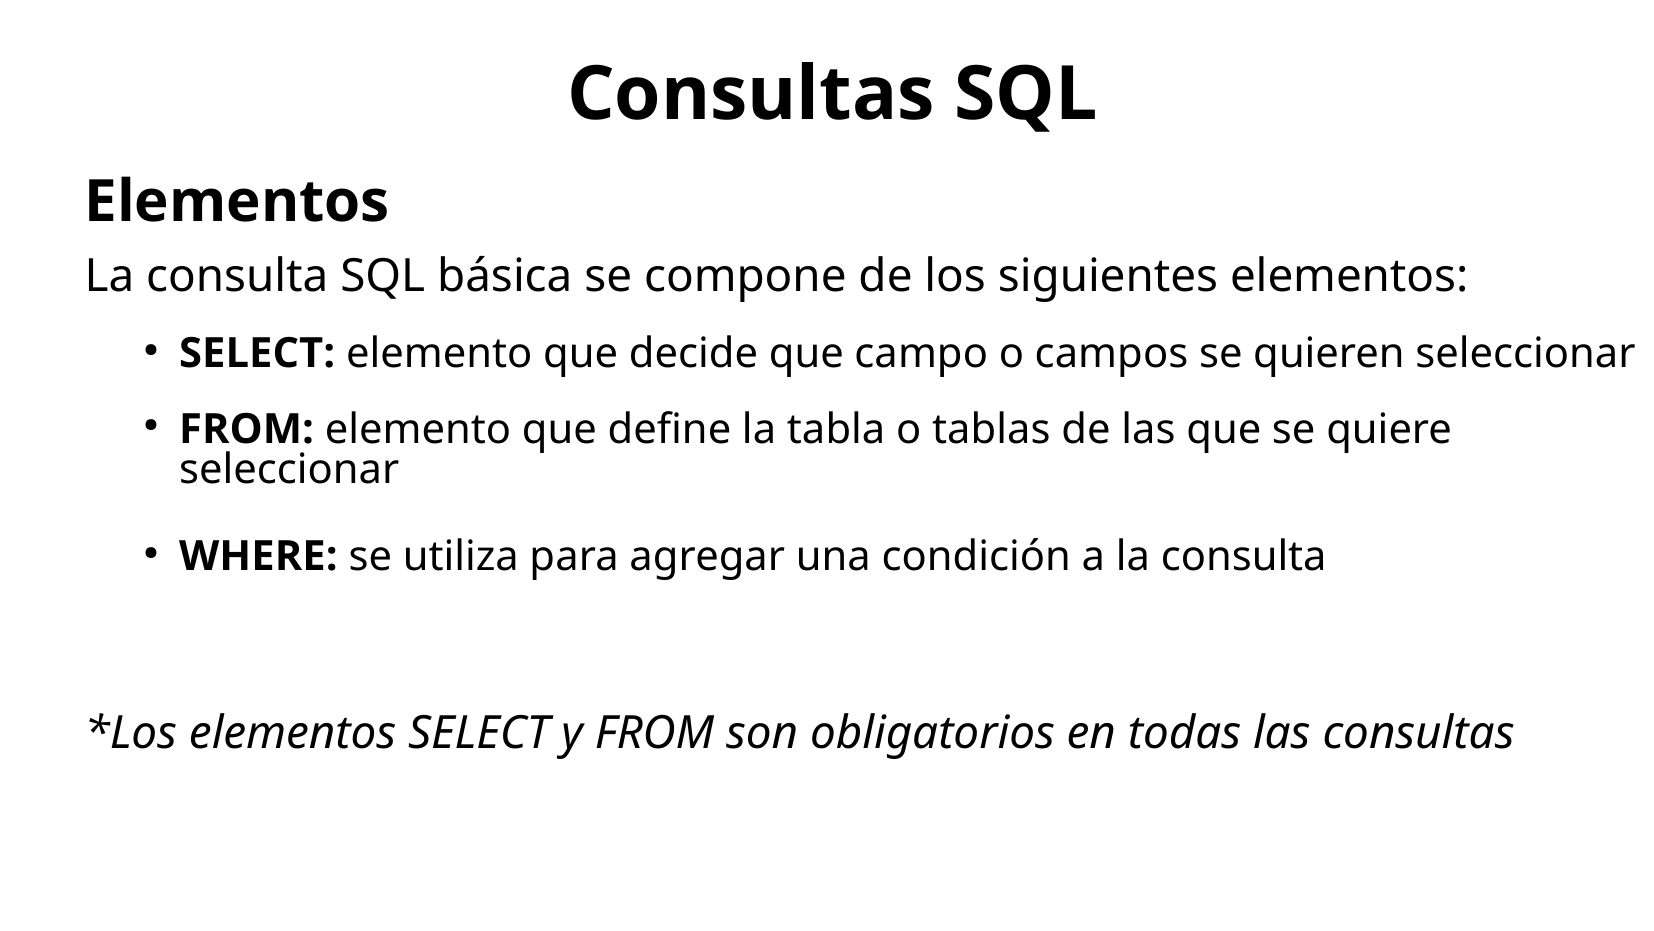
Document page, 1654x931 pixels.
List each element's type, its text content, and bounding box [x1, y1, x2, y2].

title Consultas SQL [88, 11, 1577, 168]
subtitle Elementos La consulta SQL básica se compone de los siguientes elementos: SELECT: elemento que decide que campo o campos se quieren seleccionar FROM: elemento que define la tabla o tablas de las que se quiere seleccionar WHERE: se utiliza para agregar una condición a la consulta *Los elementos SELECT y FROM son obligatorios en todas las consultas [84, 177, 1642, 931]
